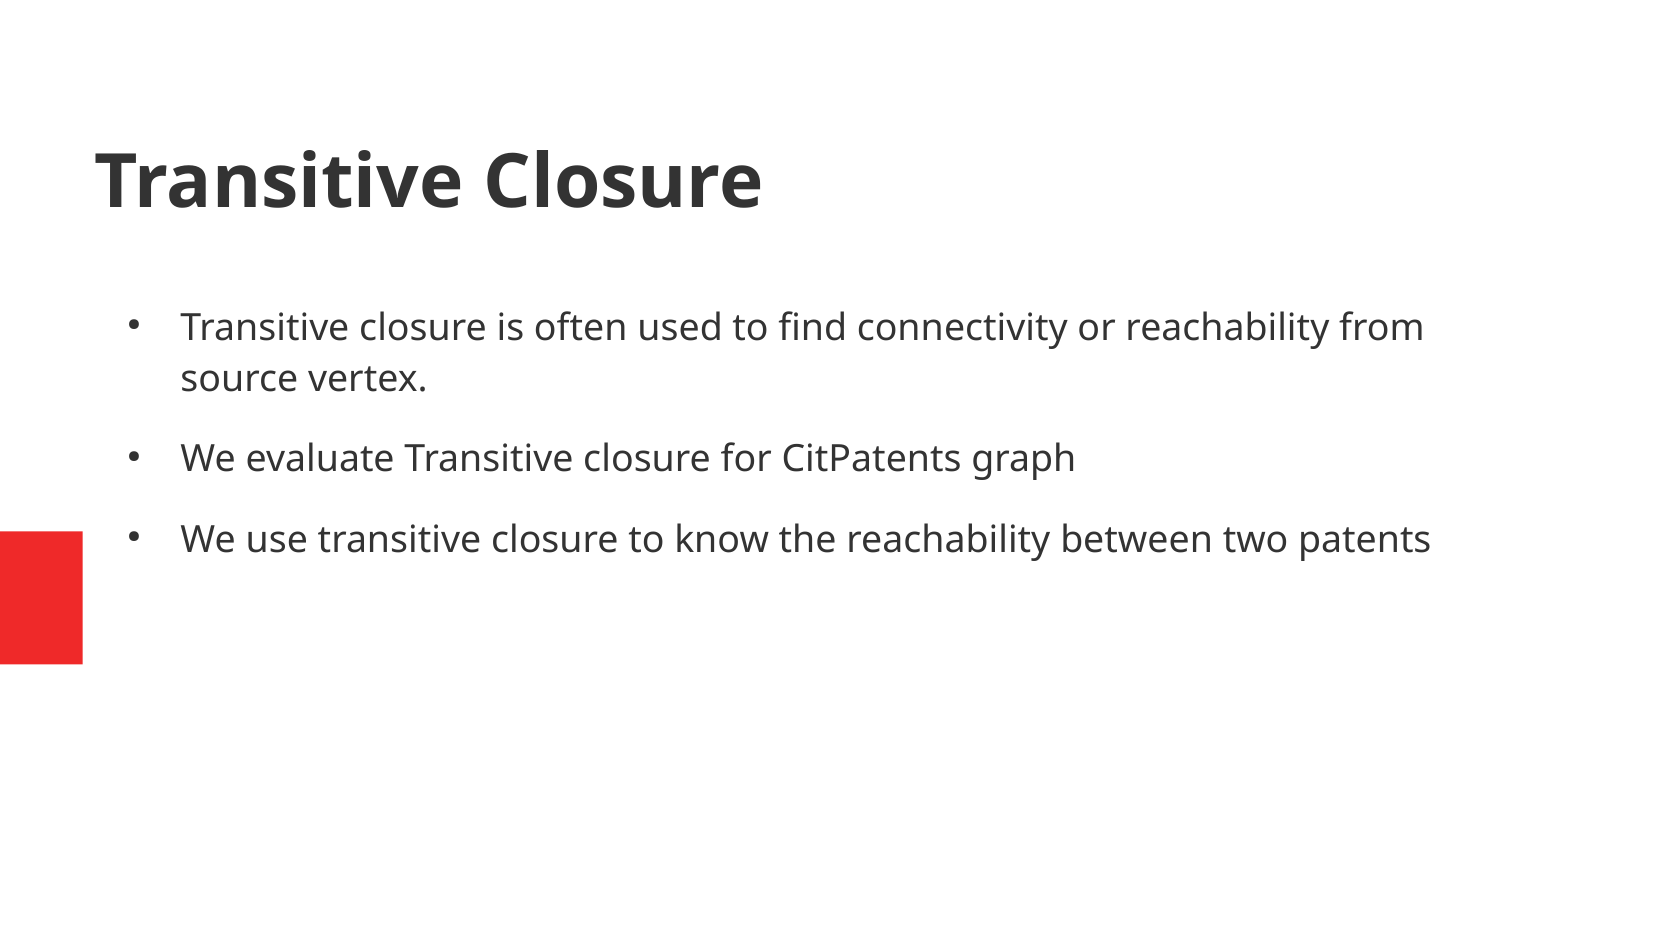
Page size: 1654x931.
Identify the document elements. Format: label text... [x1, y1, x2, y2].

title Transitive Closure [94, 90, 1501, 268]
list Transitive closure is often used to find connectivity or reachability from source vertex. We evaluate Transitive closure for CitPatents graph We use transitive closure to know the reachability between two patents [109, 300, 1516, 841]
